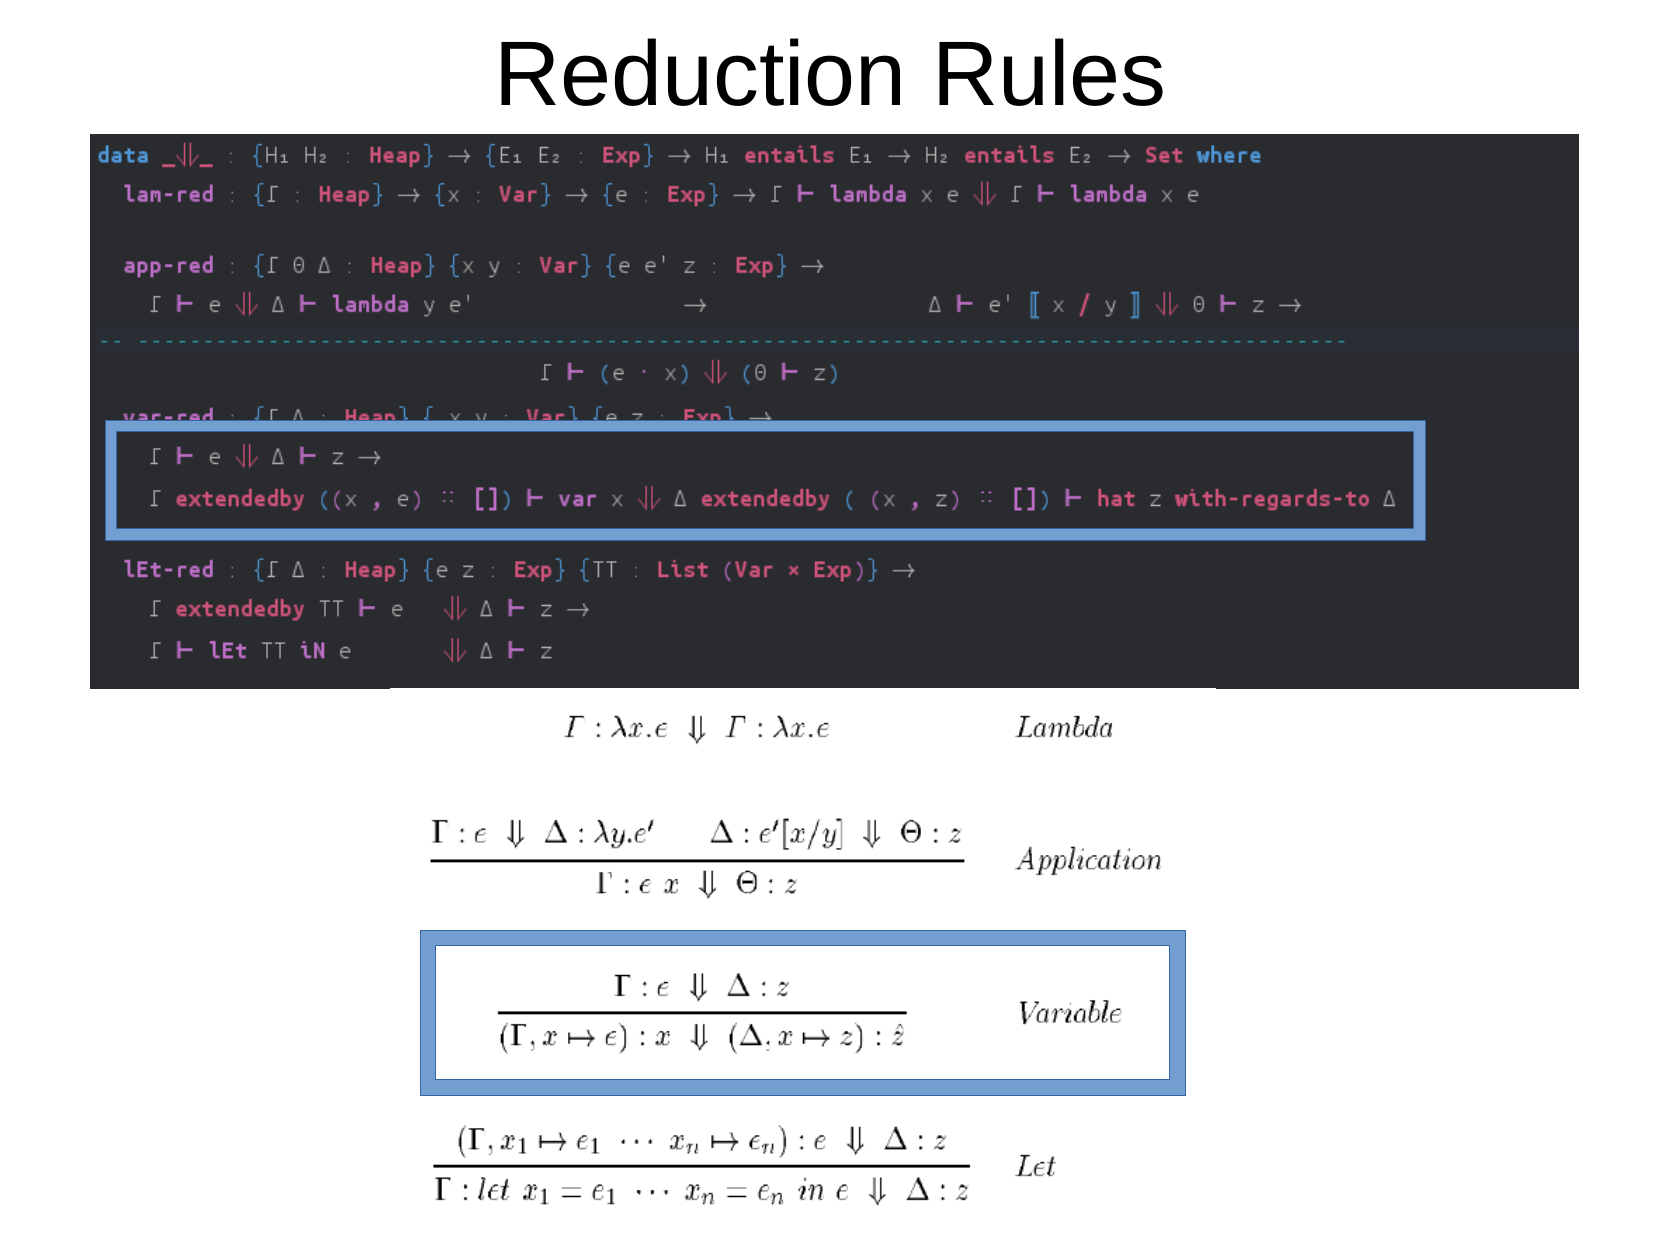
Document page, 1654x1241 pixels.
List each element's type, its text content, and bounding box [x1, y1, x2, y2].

text_box [420, 930, 1186, 1096]
title Reduction Rules [86, 0, 1576, 178]
text_box [105, 420, 1426, 541]
picture [90, 134, 1579, 1241]
